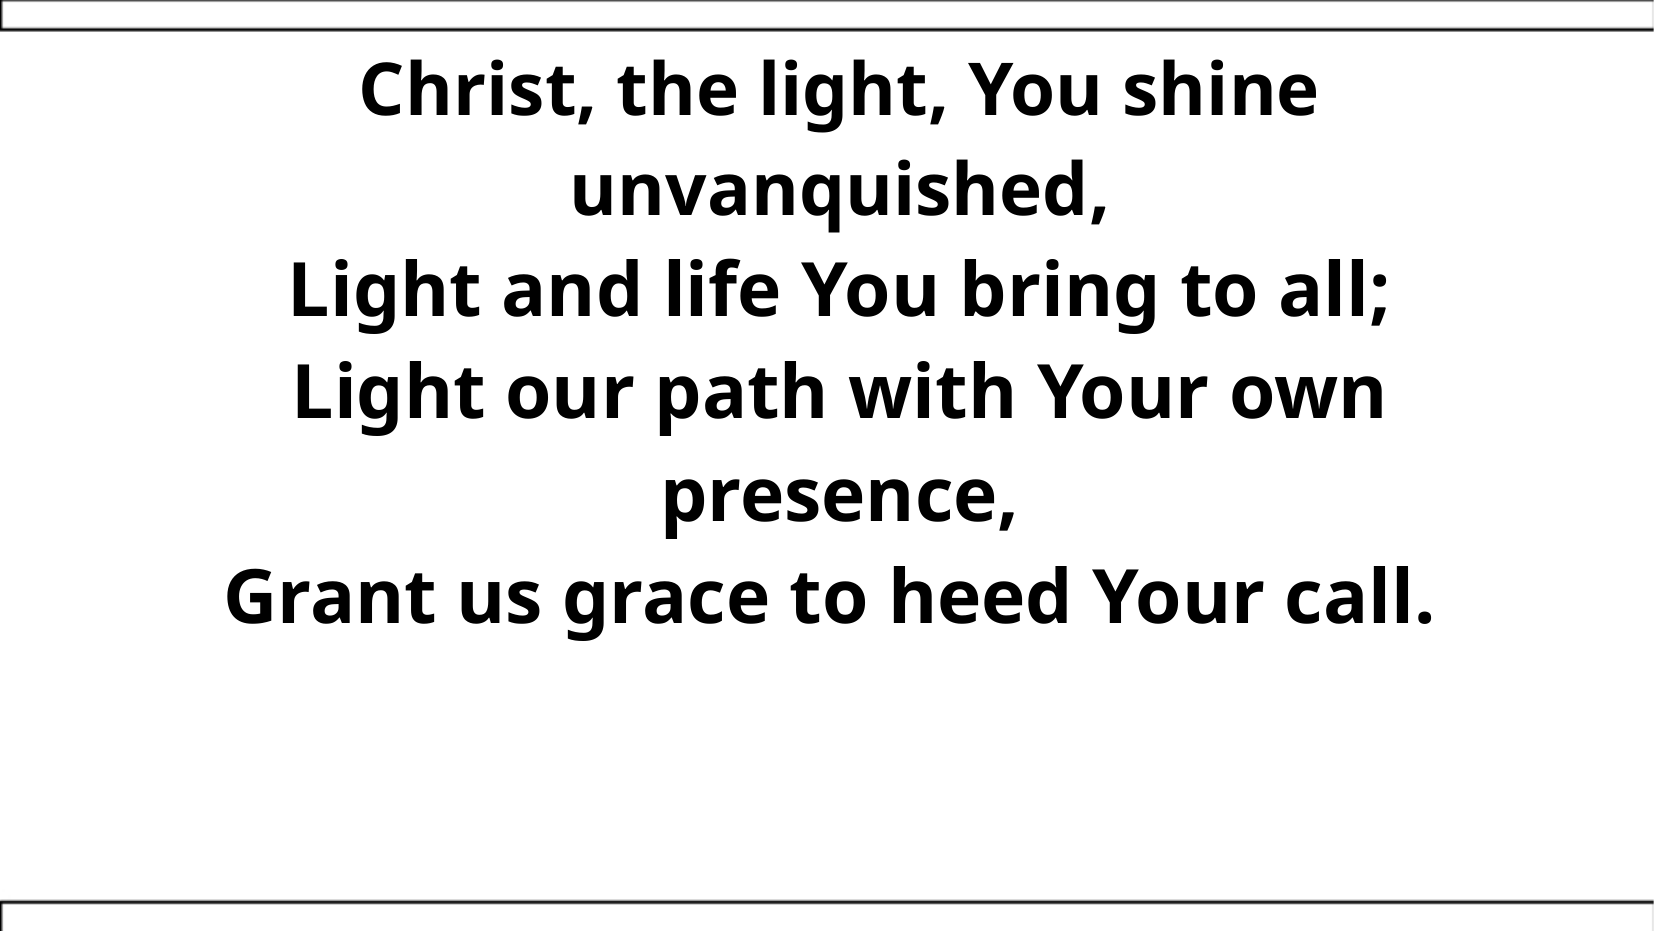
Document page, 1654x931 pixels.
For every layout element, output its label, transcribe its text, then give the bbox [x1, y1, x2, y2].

text_box Christ, the light, You shine unvanquished, Light and life You bring to all; Light our path with Your own presence, Grant us grace to heed Your call. [105, 30, 1576, 451]
picture [0, 0, 1654, 931]
